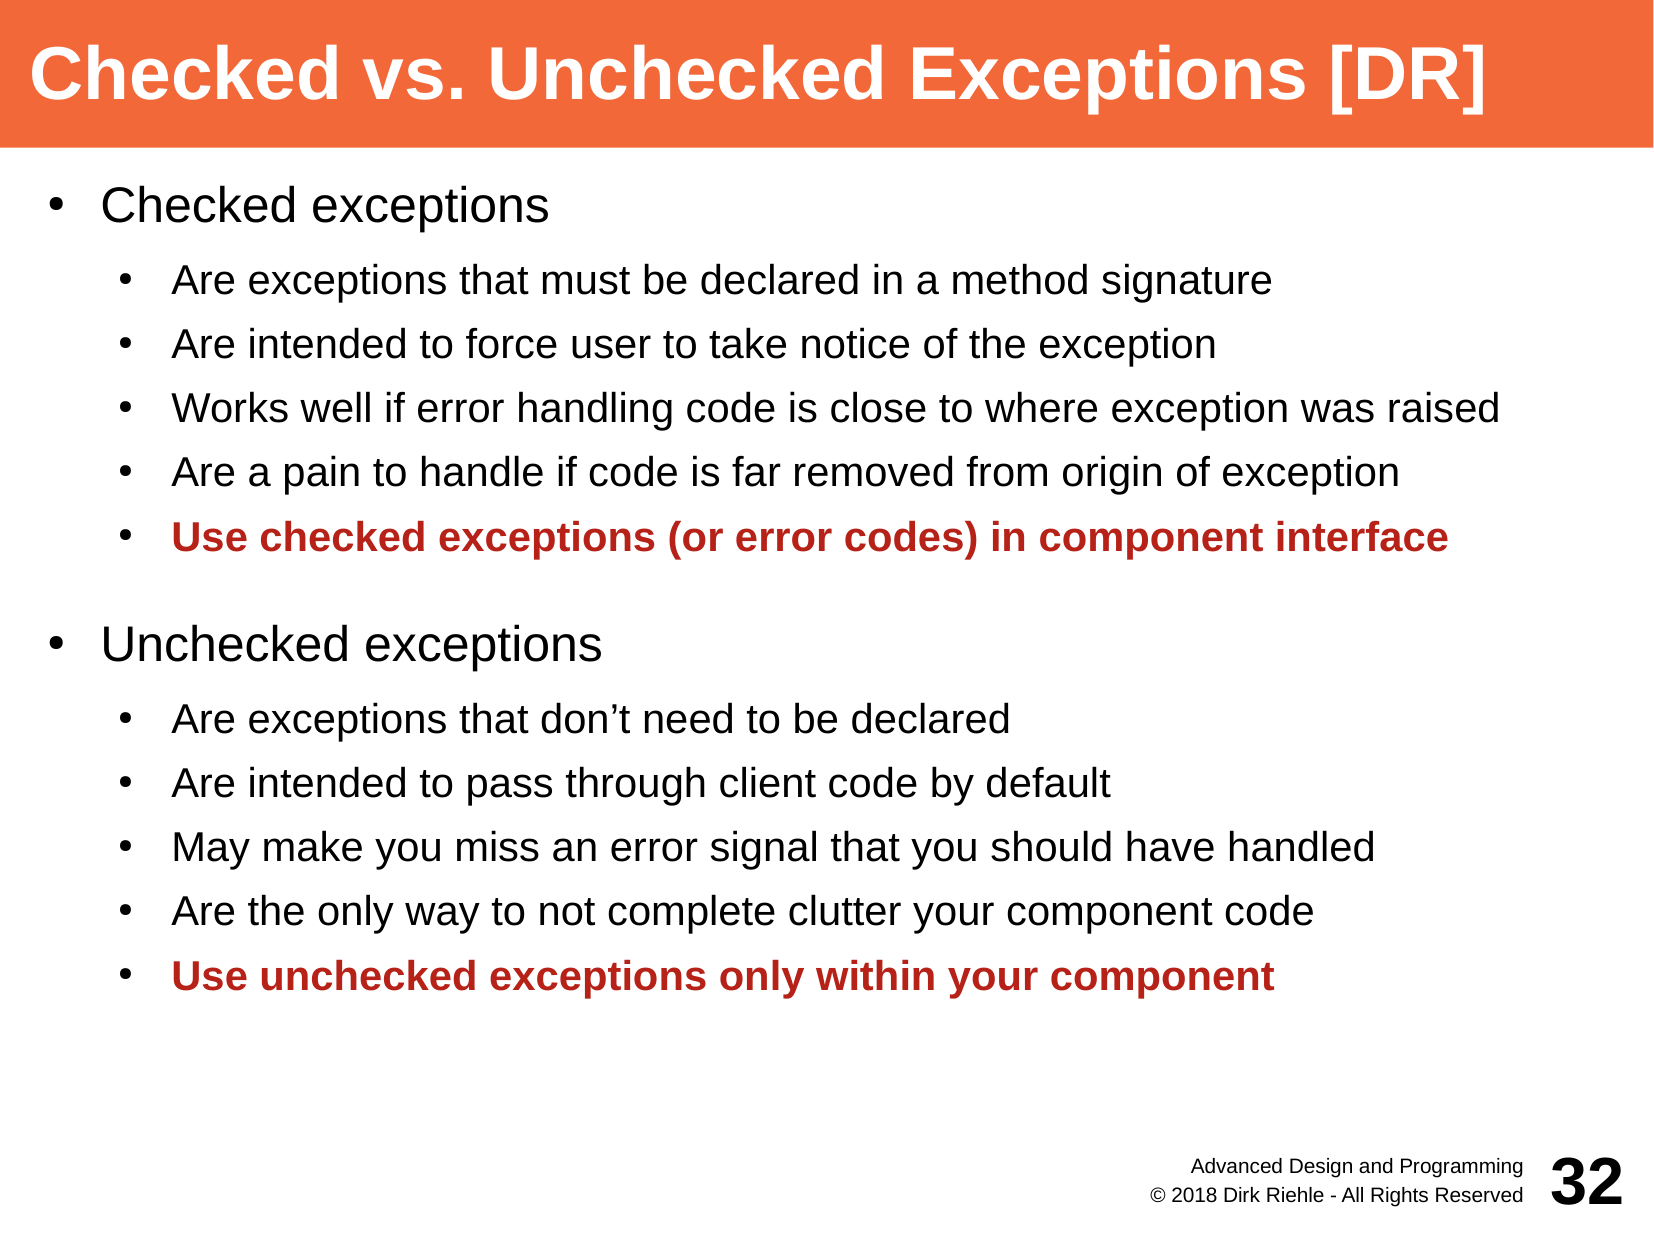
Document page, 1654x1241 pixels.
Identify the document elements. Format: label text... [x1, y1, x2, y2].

title Checked vs. Unchecked Exceptions [DR] [0, 0, 1654, 148]
list Checked exceptions Are exceptions that must be declared in a method signature Are intended to force user to take notice of the exception Works well if error handling code is close to where exception was raised Are a pain to handle if code is far removed from origin of exception Use checked exceptions (or error codes) in component interface Unchecked exceptions Are exceptions that don’t need to be declared Are intended to pass through client code by default May make you miss an error signal that you should have handled Are the only way to not complete clutter your component code Use unchecked exceptions only within your component [29, 177, 1625, 1063]
